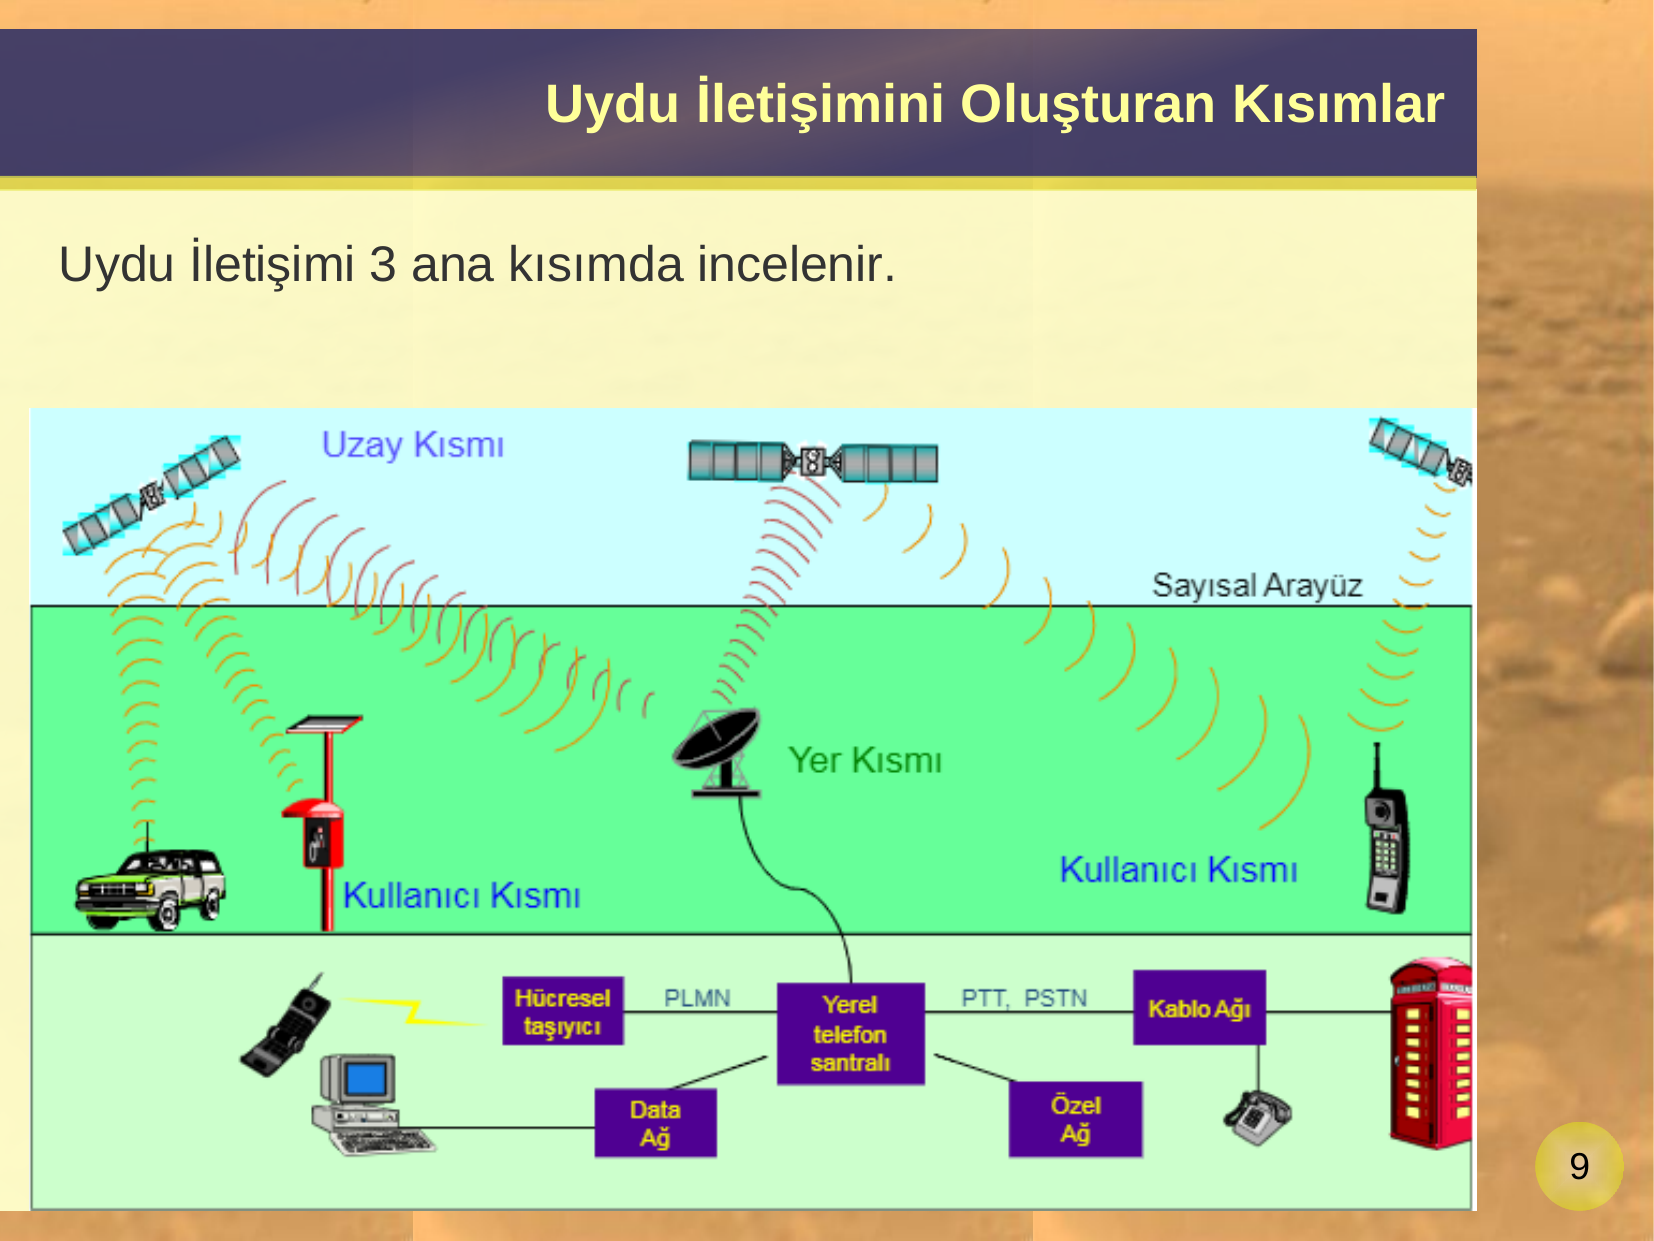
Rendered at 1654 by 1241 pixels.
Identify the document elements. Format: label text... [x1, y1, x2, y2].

list [59, 236, 1418, 408]
text_box Uydu İletişimi 3 ana kısımda incelenir. [59, 236, 1329, 293]
picture [0, 0, 1654, 1241]
title Uydu İletişimini Oluşturan Kısımlar [29, 59, 1447, 148]
